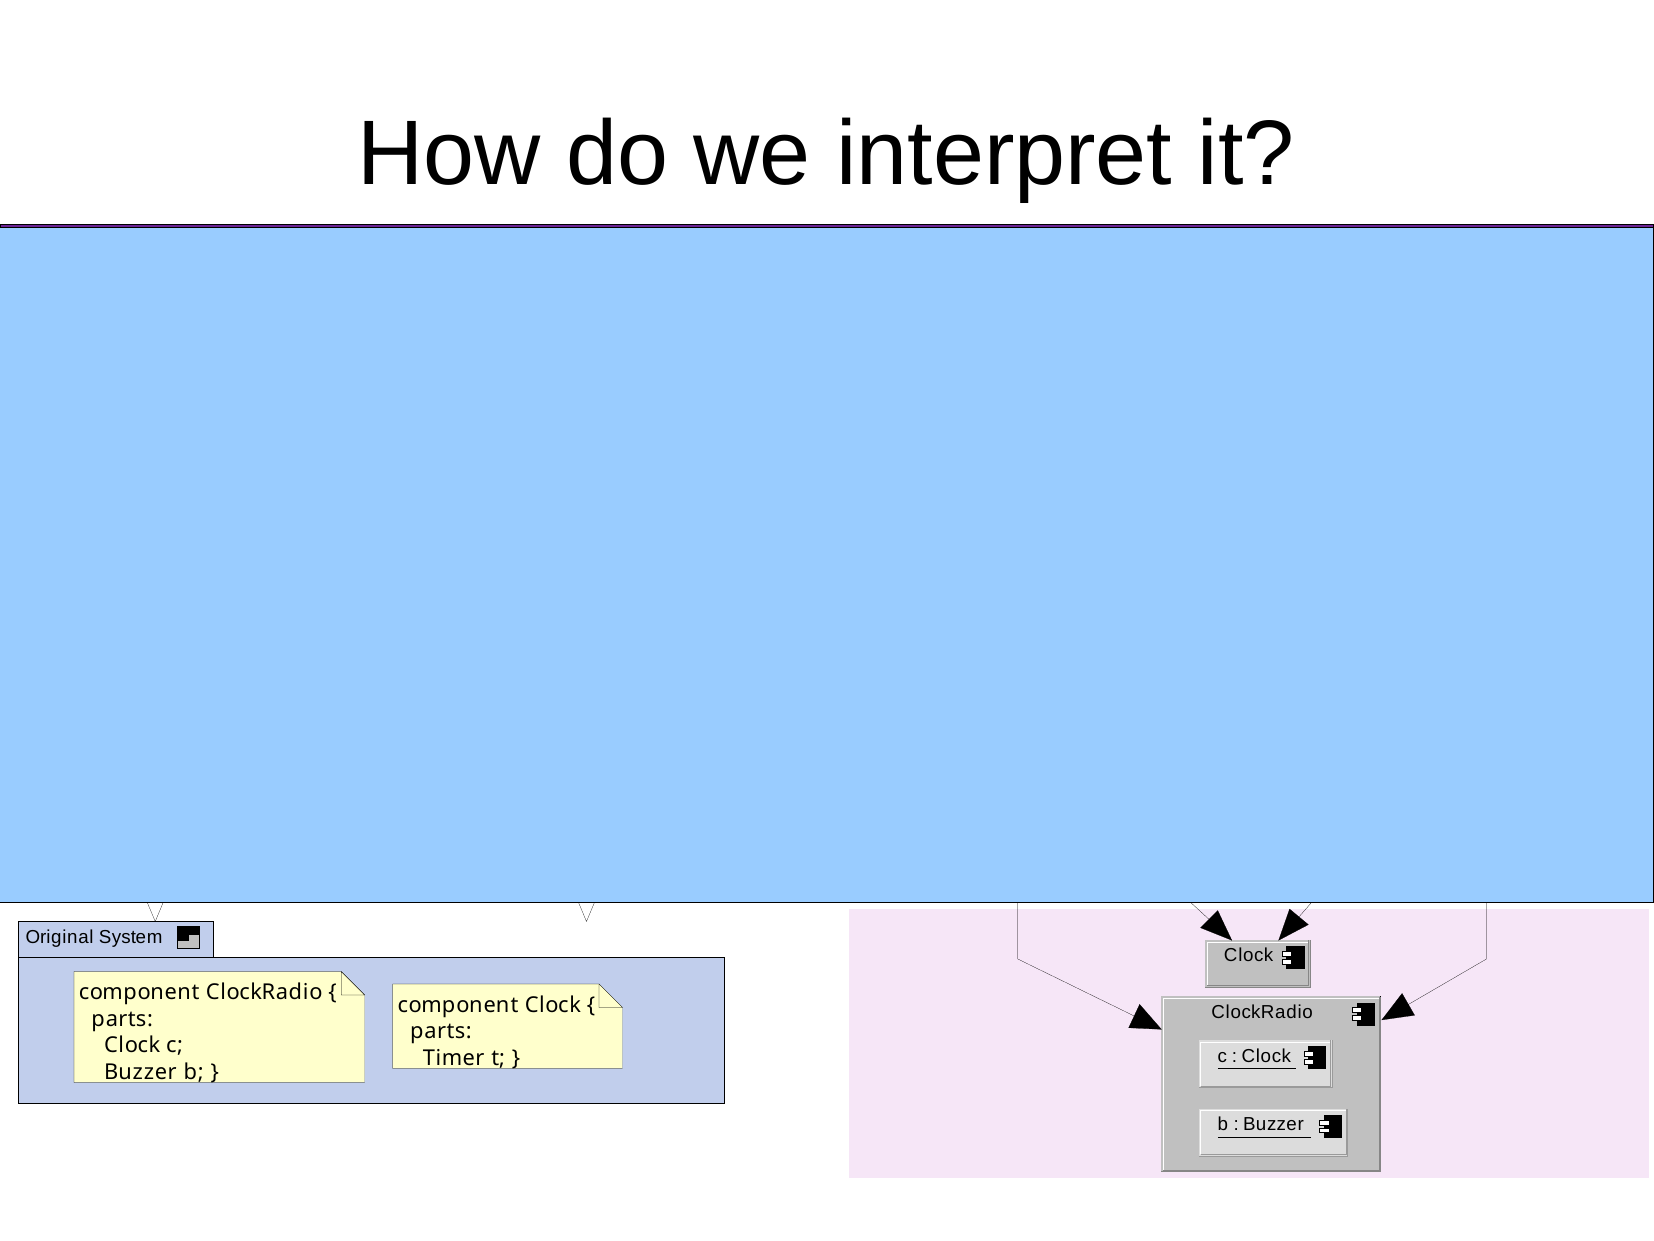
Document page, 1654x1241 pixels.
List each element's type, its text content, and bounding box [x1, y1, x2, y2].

text_box [0, 224, 1654, 1102]
picture [16, 903, 1651, 1180]
title How do we interpret it? [82, 56, 1571, 224]
